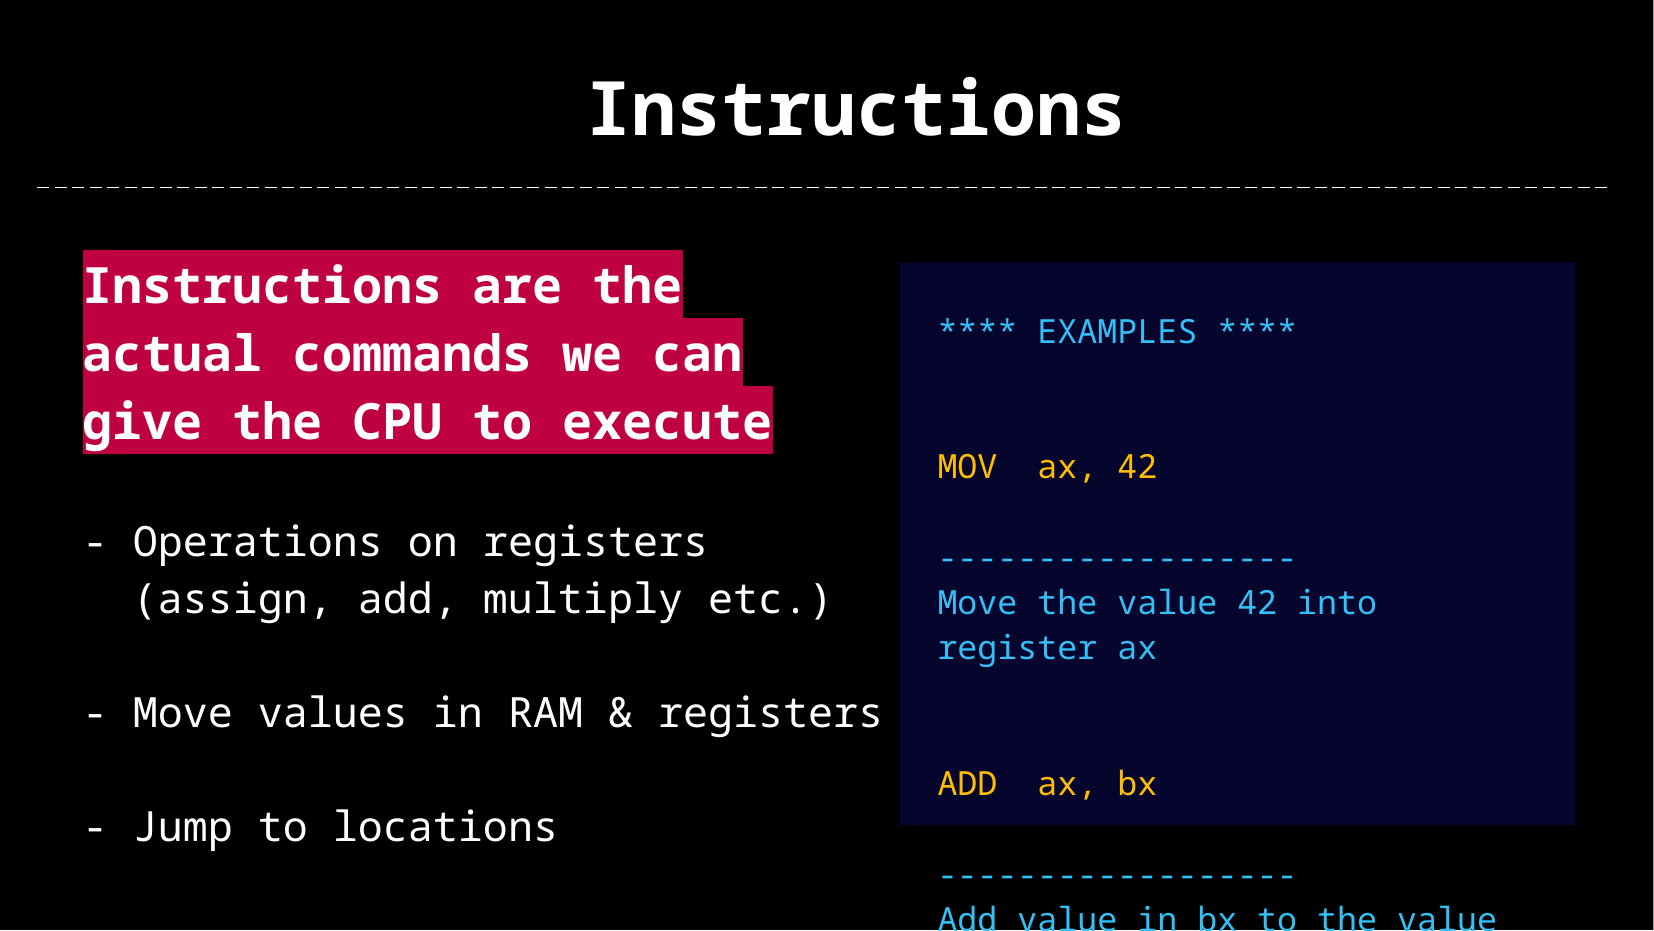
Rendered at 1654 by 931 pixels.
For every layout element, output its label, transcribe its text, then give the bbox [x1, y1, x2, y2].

title Instructions [112, 24, 1601, 188]
text_box **** EXAMPLES **** MOV ax, 42 ------------------ Move the value 42 into register ax ADD ax, bx ------------------ Add value in bx to the value in ax. [937, 262, 1538, 802]
text_box Instructions are the actual commands we can give the CPU to execute - Operations on registers (assign, add, multiply etc.) - Move values in RAM & registers - Jump to locations [82, 249, 901, 859]
text_box [900, 262, 1576, 825]
